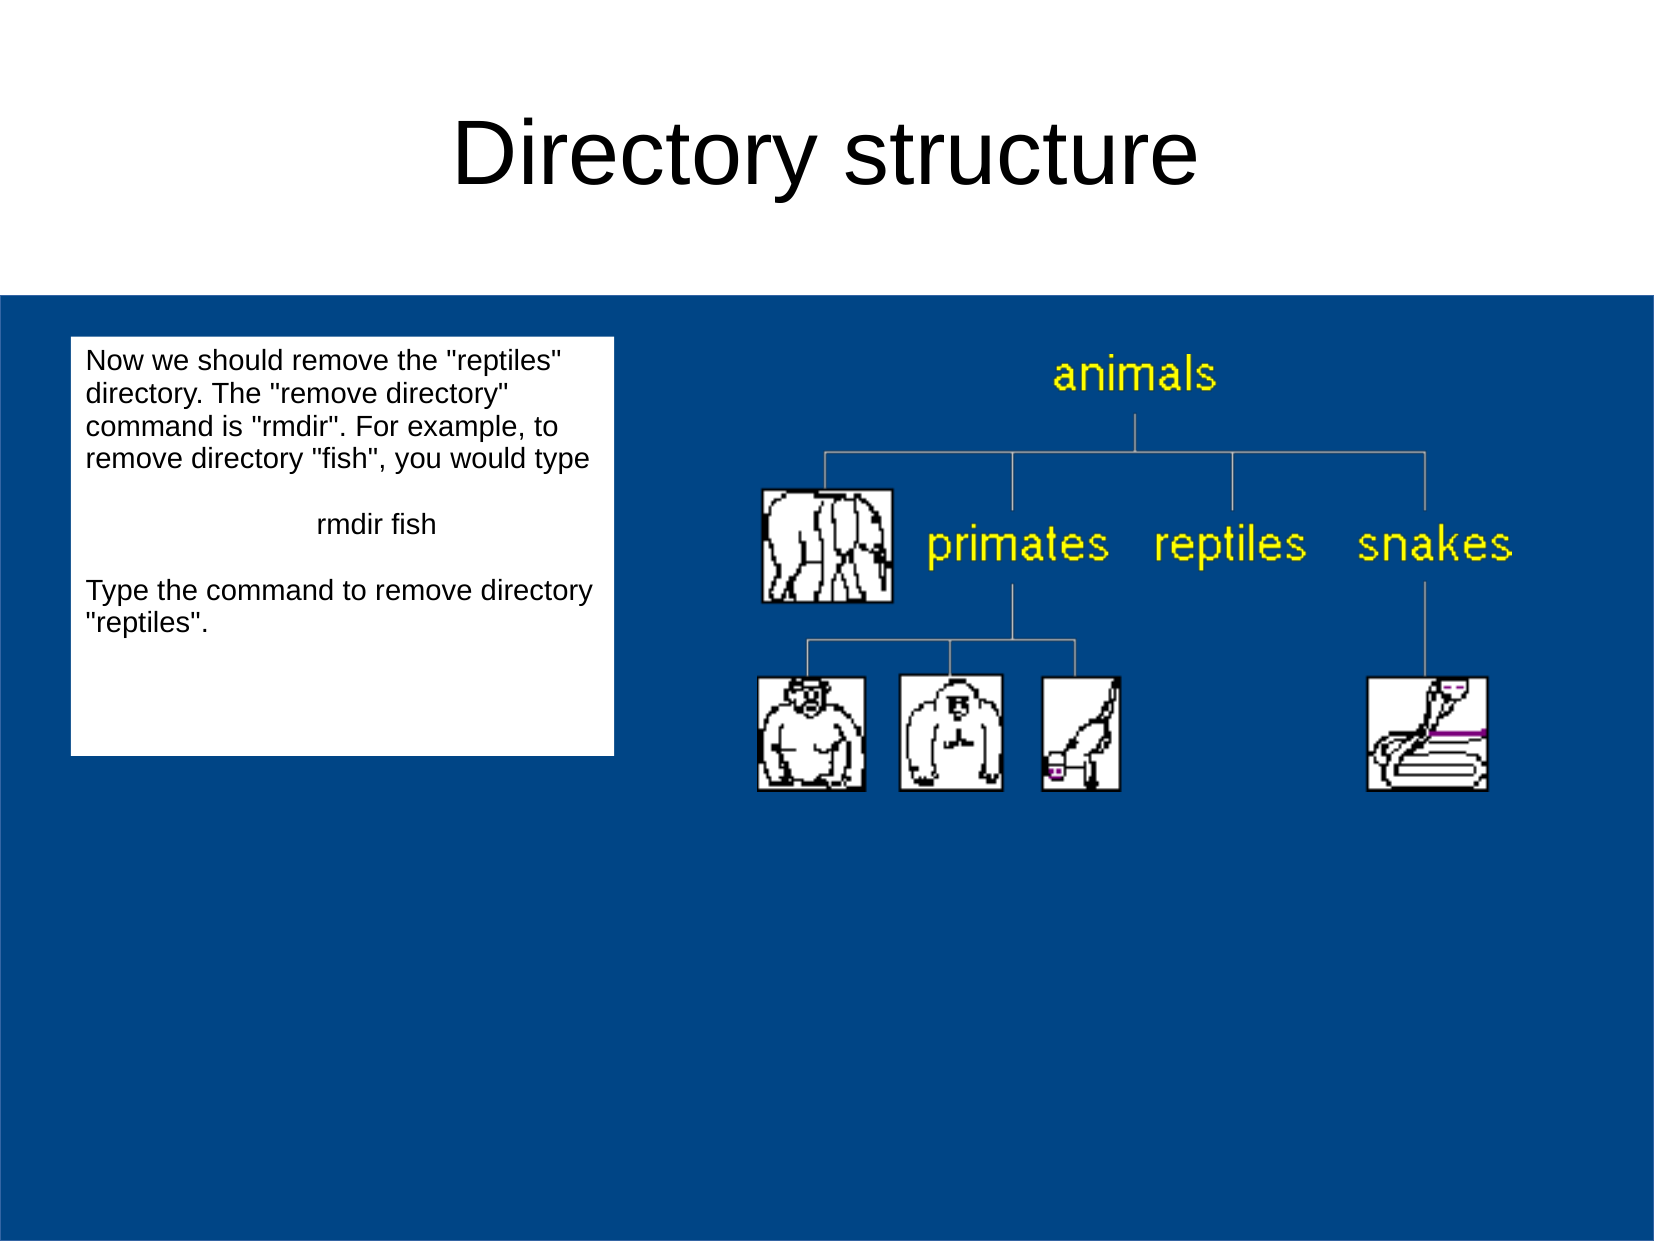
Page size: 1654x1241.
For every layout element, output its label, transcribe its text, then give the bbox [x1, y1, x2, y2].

text_box [0, 295, 1654, 1241]
text_box Now we should remove the "reptiles" directory. The "remove directory" command is "rmdir". For example, to remove directory "fish", you would type rmdir fish Type the command to remove directory "reptiles". [70, 336, 615, 756]
title Directory structure [82, 49, 1571, 257]
picture [757, 354, 1512, 792]
